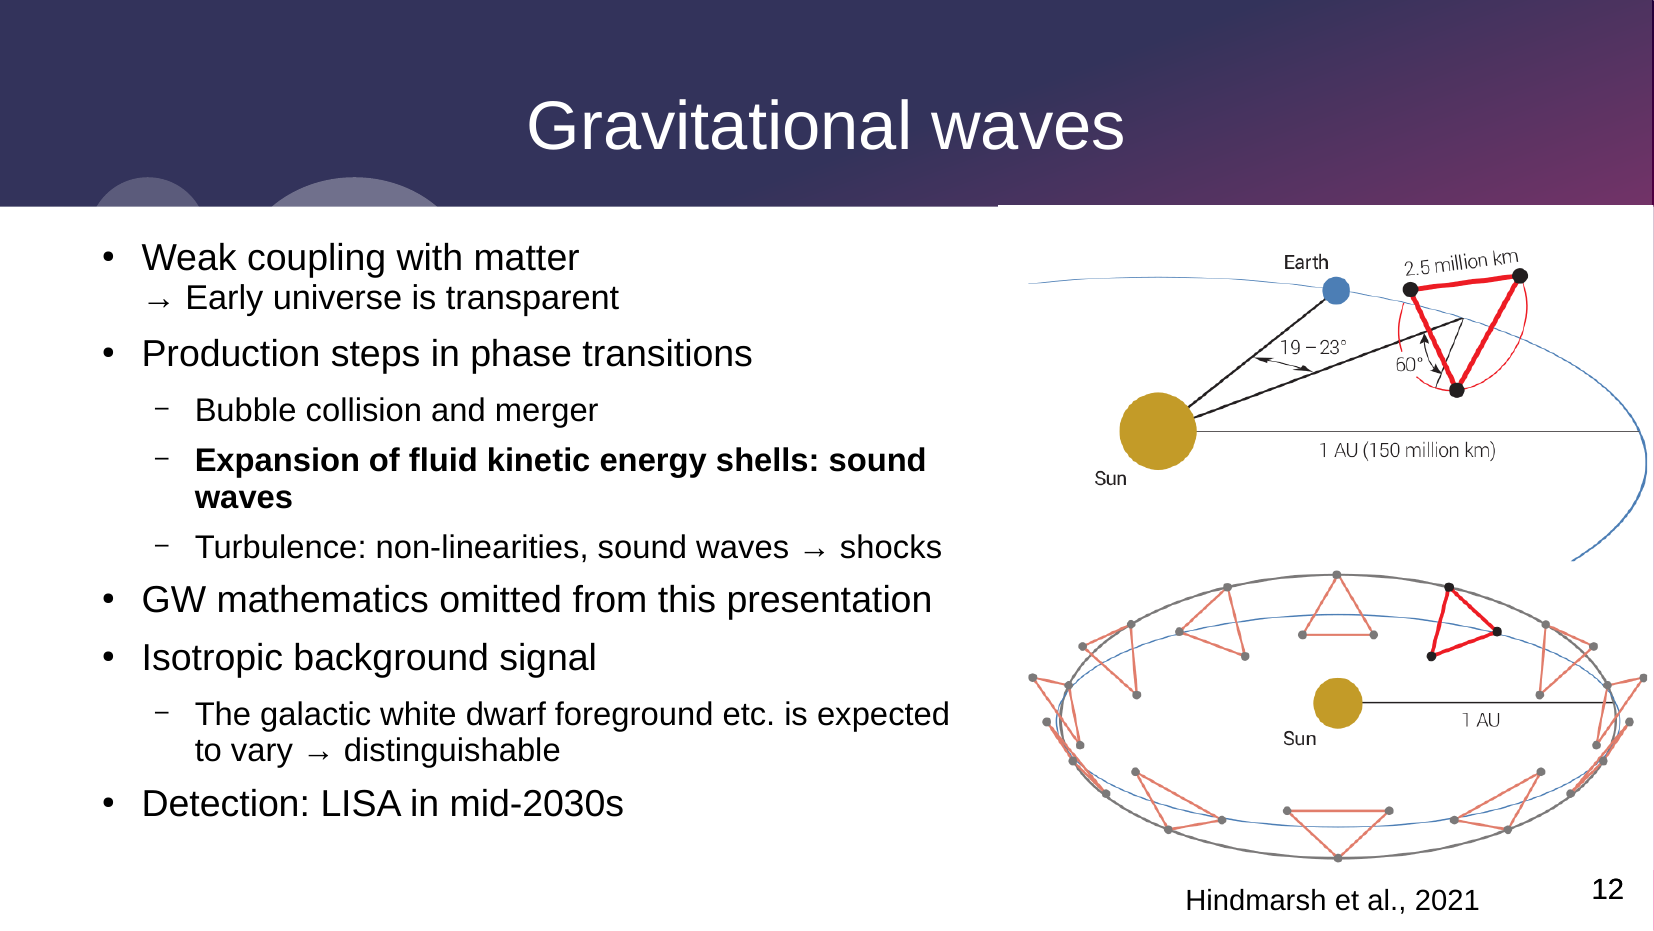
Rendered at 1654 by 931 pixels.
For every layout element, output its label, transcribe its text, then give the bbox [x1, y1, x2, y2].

title Gravitational waves [88, 44, 1565, 207]
text_box Hindmarsh et al., 2021 [1170, 876, 1495, 925]
picture [998, 205, 1654, 870]
list Weak coupling with matter → Early universe is transparent Production steps in phase transitions Bubble collision and merger Expansion of fluid kinetic energy shells: sound waves Turbulence: non-linearities, sound waves → shocks GW mathematics omitted from this presentation Isotropic background signal The galactic white dwarf foreground etc. is expected to vary → distinguishable Detection: LISA in mid-2030s [88, 236, 976, 827]
